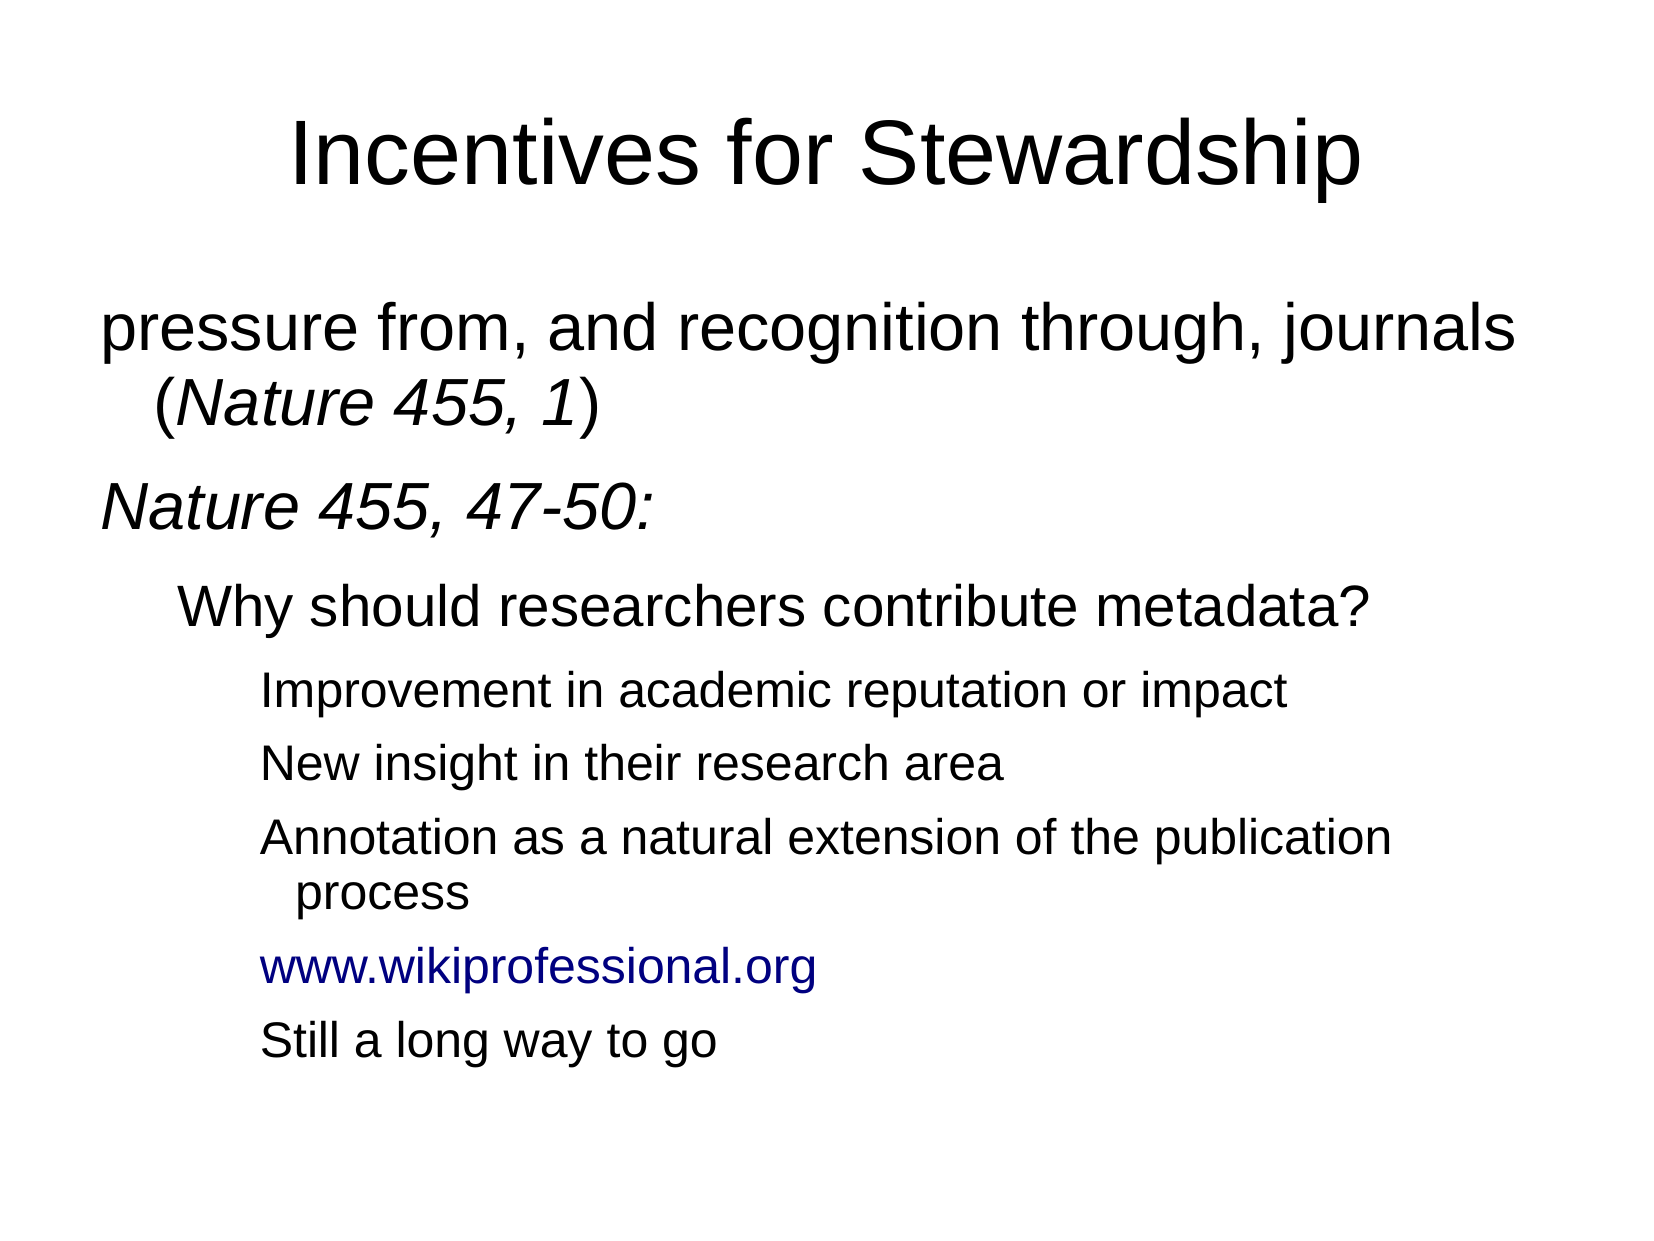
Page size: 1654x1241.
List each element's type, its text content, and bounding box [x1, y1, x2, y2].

list pressure from, and recognition through, journals (Nature 455, 1) Nature 455, 47-50: Why should researchers contribute metadata? Improvement in academic reputation or impact New insight in their research area Annotation as a natural extension of the publication process www.wikiprofessional.org Still a long way to go [82, 290, 1571, 1141]
title Incentives for Stewardship [82, 56, 1571, 250]
